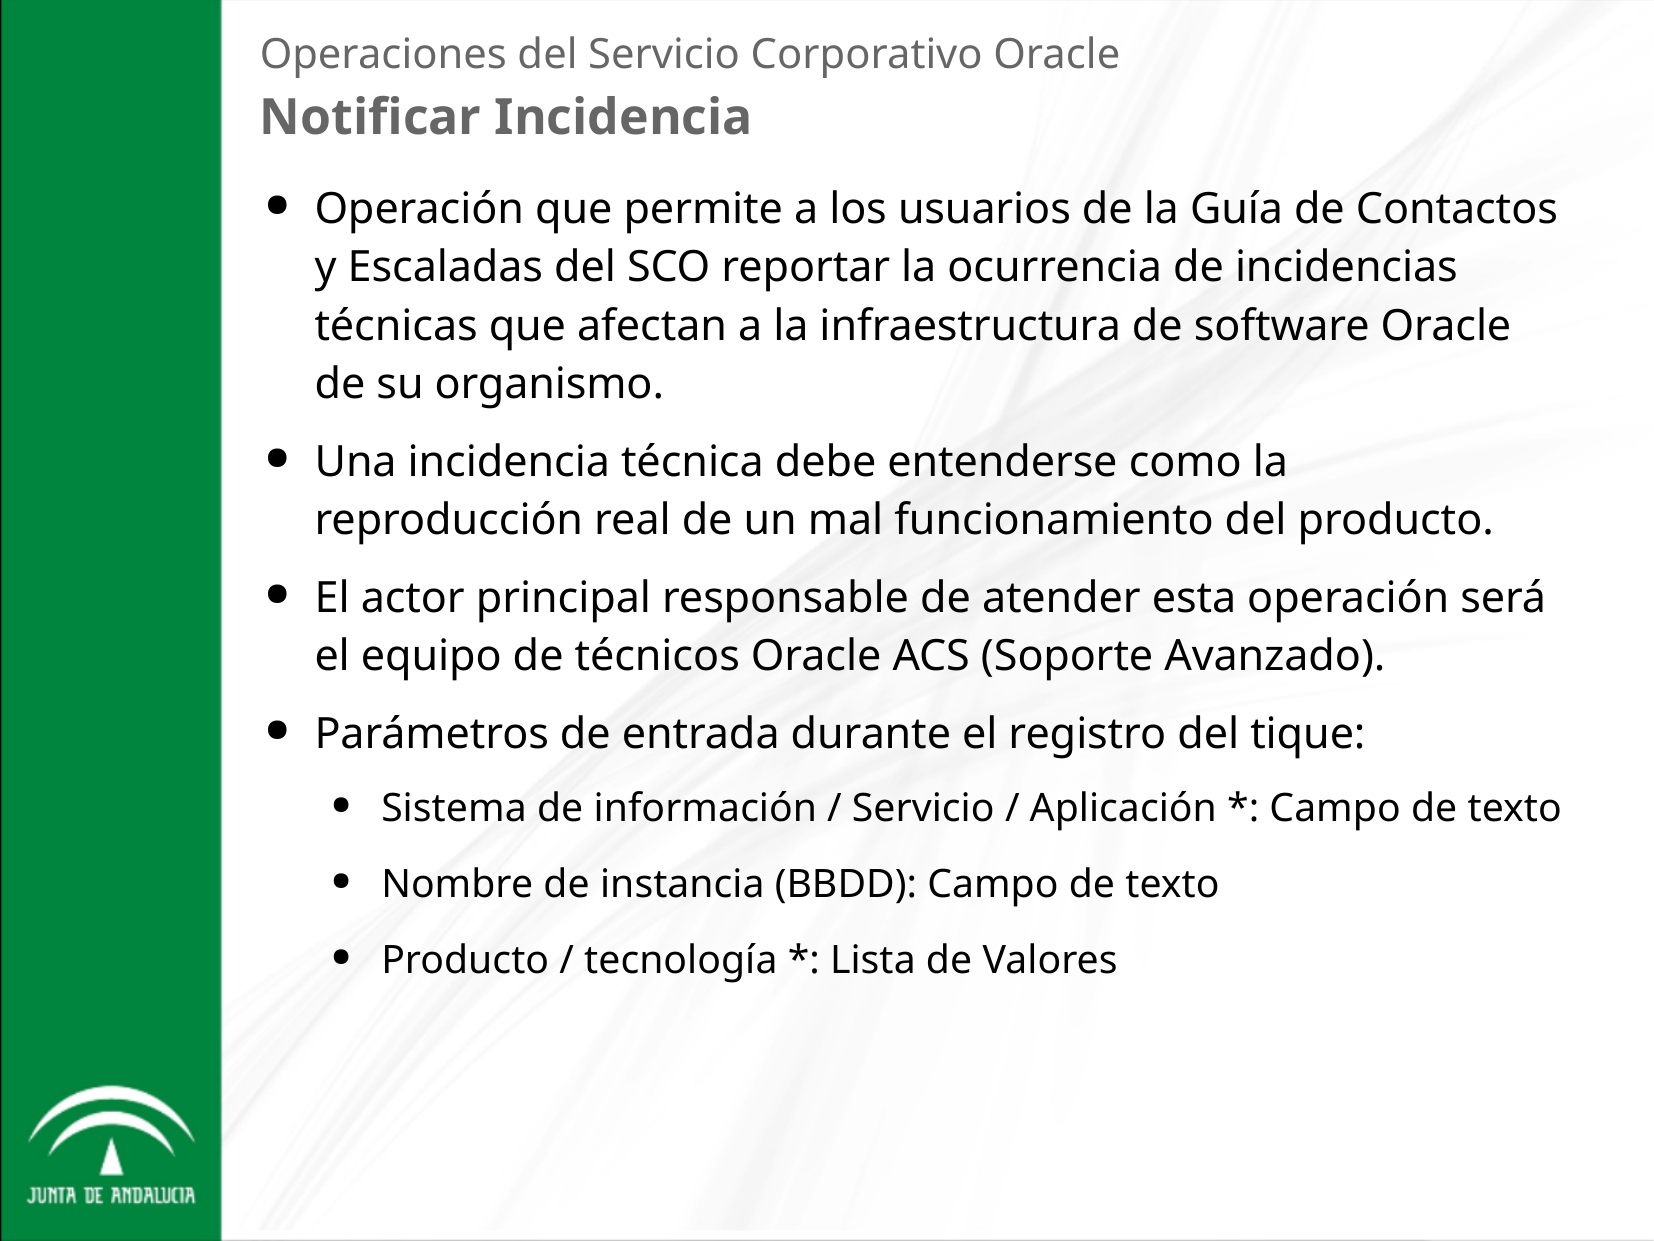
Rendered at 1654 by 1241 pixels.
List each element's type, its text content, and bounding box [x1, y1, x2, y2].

list Operación que permite a los usuarios de la Guía de Contactos y Escaladas del SCO reportar la ocurrencia de incidencias técnicas que afectan a la infraestructura de software Oracle de su organismo. Una incidencia técnica debe entenderse como la reproducción real de un mal funcionamiento del producto. El actor principal responsable de atender esta operación será el equipo de técnicos Oracle ACS (Soporte Avanzado). Parámetros de entrada durante el registro del tique: Sistema de información / Servicio / Aplicación *: Campo de texto Nombre de instancia (BBDD): Campo de texto Producto / tecnología *: Lista de Valores [248, 177, 1565, 996]
picture [0, 0, 1654, 1241]
title Operaciones del Servicio Corporativo Oracle Notificar Incidencia [259, 35, 1577, 139]
